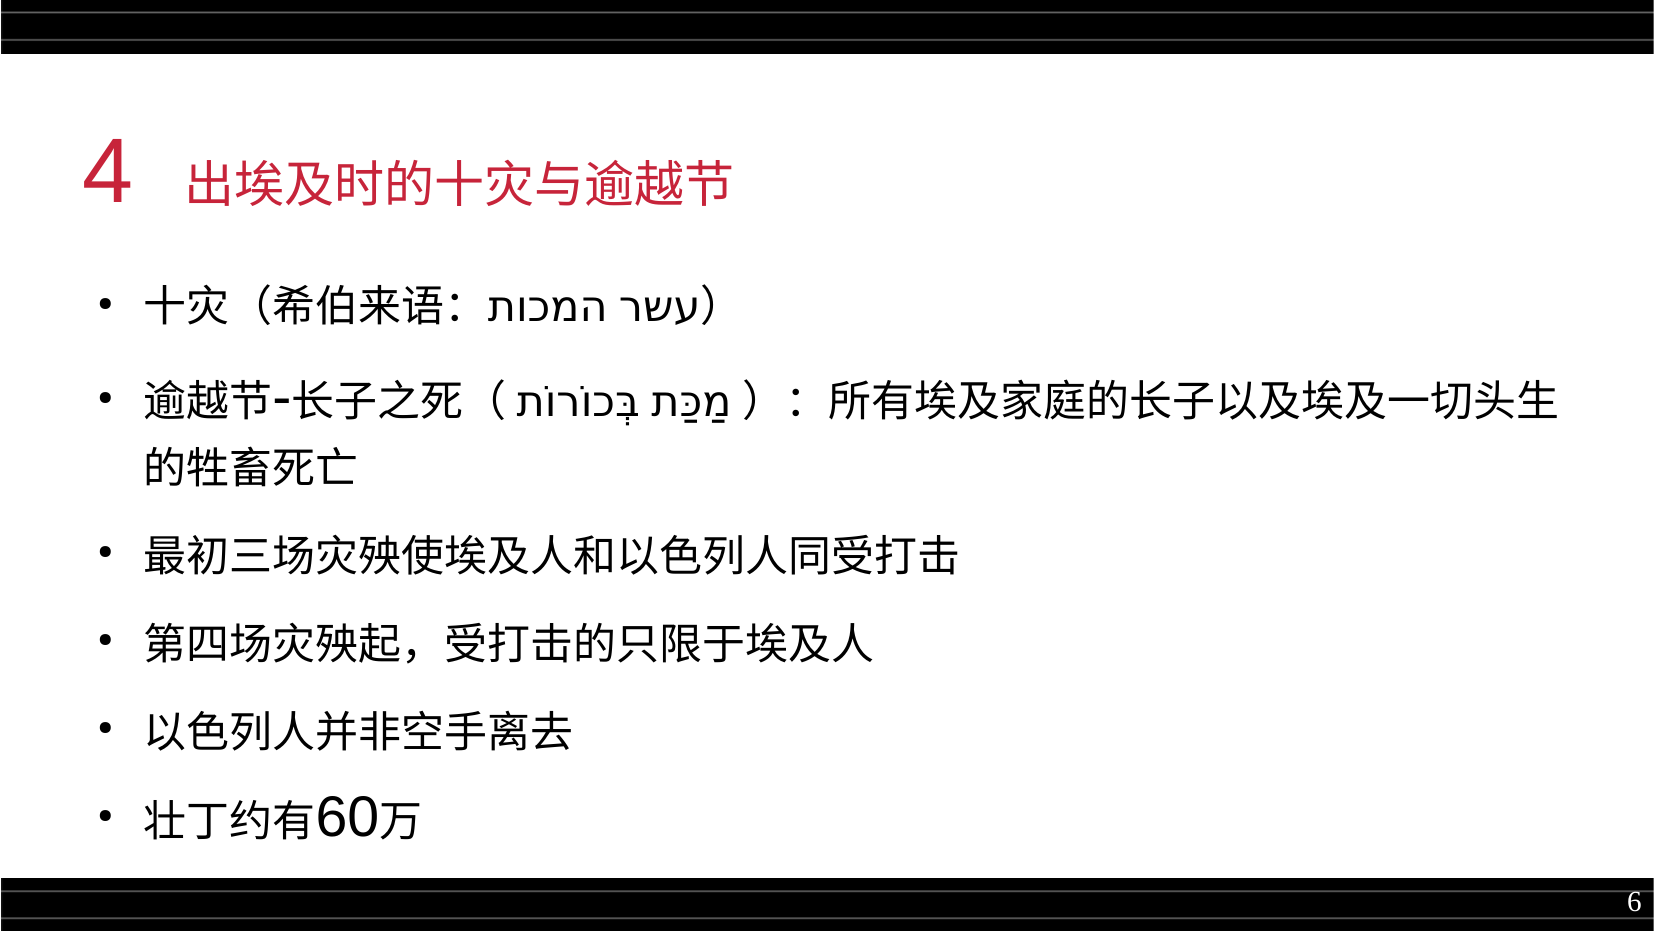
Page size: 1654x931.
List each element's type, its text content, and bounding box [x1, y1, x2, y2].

title 4 出埃及时的十灾与逾越节 [82, 92, 1571, 249]
picture [1, 878, 1654, 931]
list 十灾（希伯来语：עשר המכות） 逾越节-长子之死（ מַכַּת בְּכוֹרוֹת ）：所有埃及家庭的长子以及埃及一切头生的牲畜死亡 最初三场灾殃使埃及人和以色列人同受打击 第四场灾殃起，受打击的只限于埃及人 以色列人并非空手离去 壮丁约有60万 [82, 271, 1571, 851]
picture [1, 0, 1654, 54]
